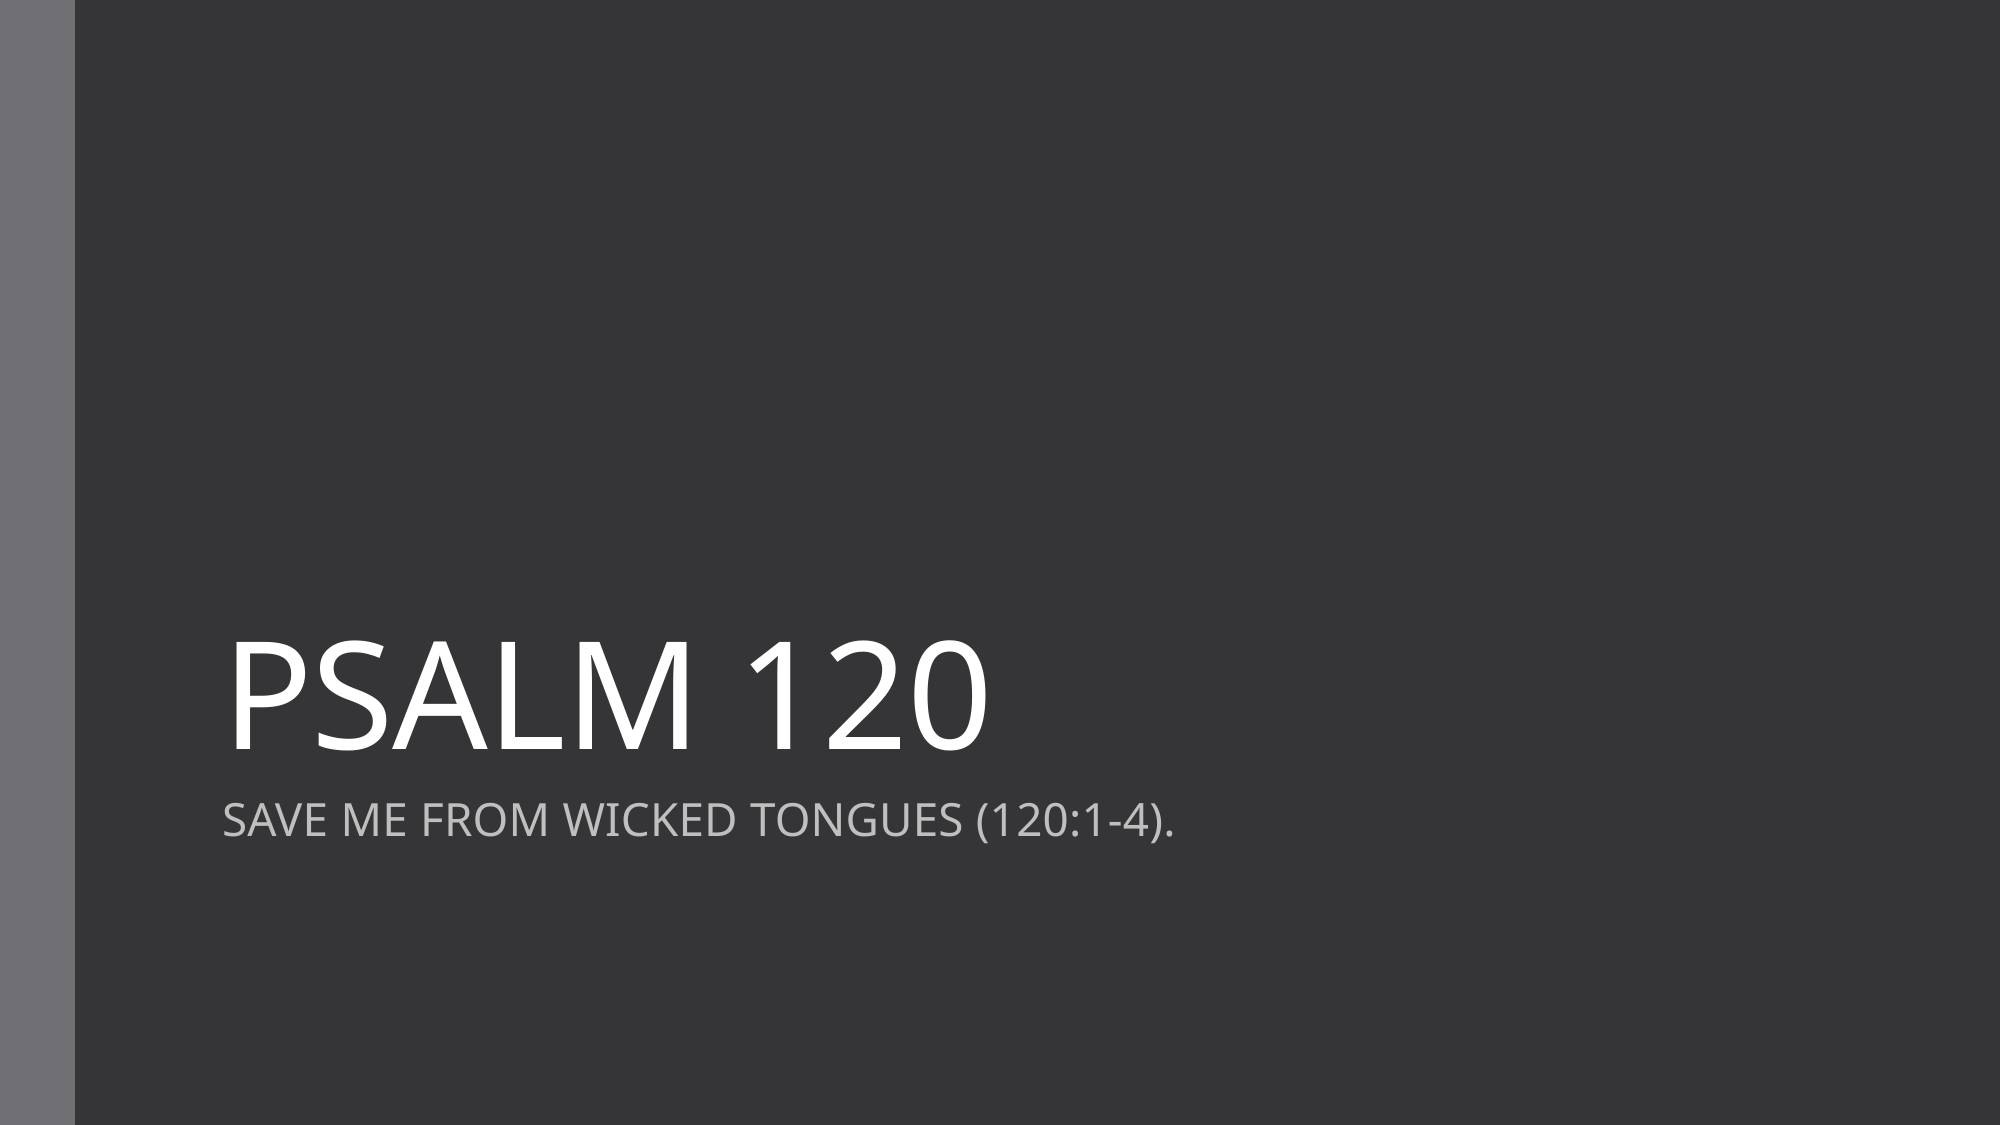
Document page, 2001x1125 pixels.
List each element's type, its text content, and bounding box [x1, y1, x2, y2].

title PSALM 120 [206, 124, 1752, 787]
subtitle SAVE ME FROM WICKED TONGUES (120:1-4). [206, 787, 1752, 1066]
